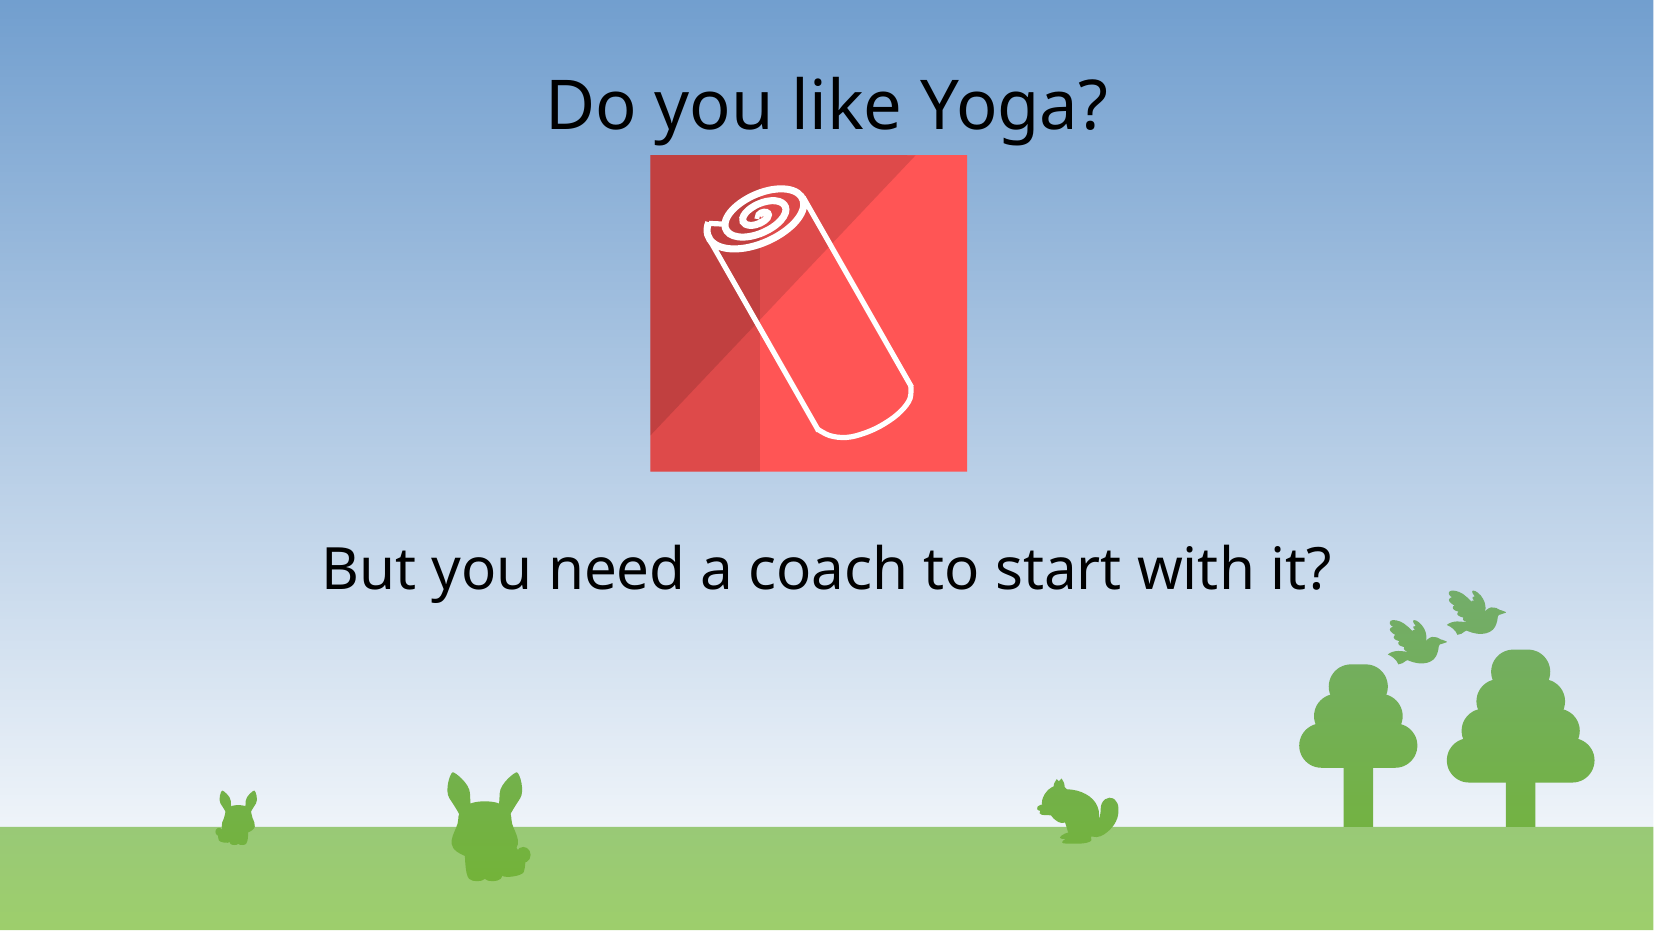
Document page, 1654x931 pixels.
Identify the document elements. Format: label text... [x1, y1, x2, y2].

subtitle But you need a coach to start with it? [88, 206, 1565, 768]
title Do you like Yoga? [88, 29, 1565, 178]
picture [649, 154, 968, 473]
text_box [0, 0, 1654, 931]
